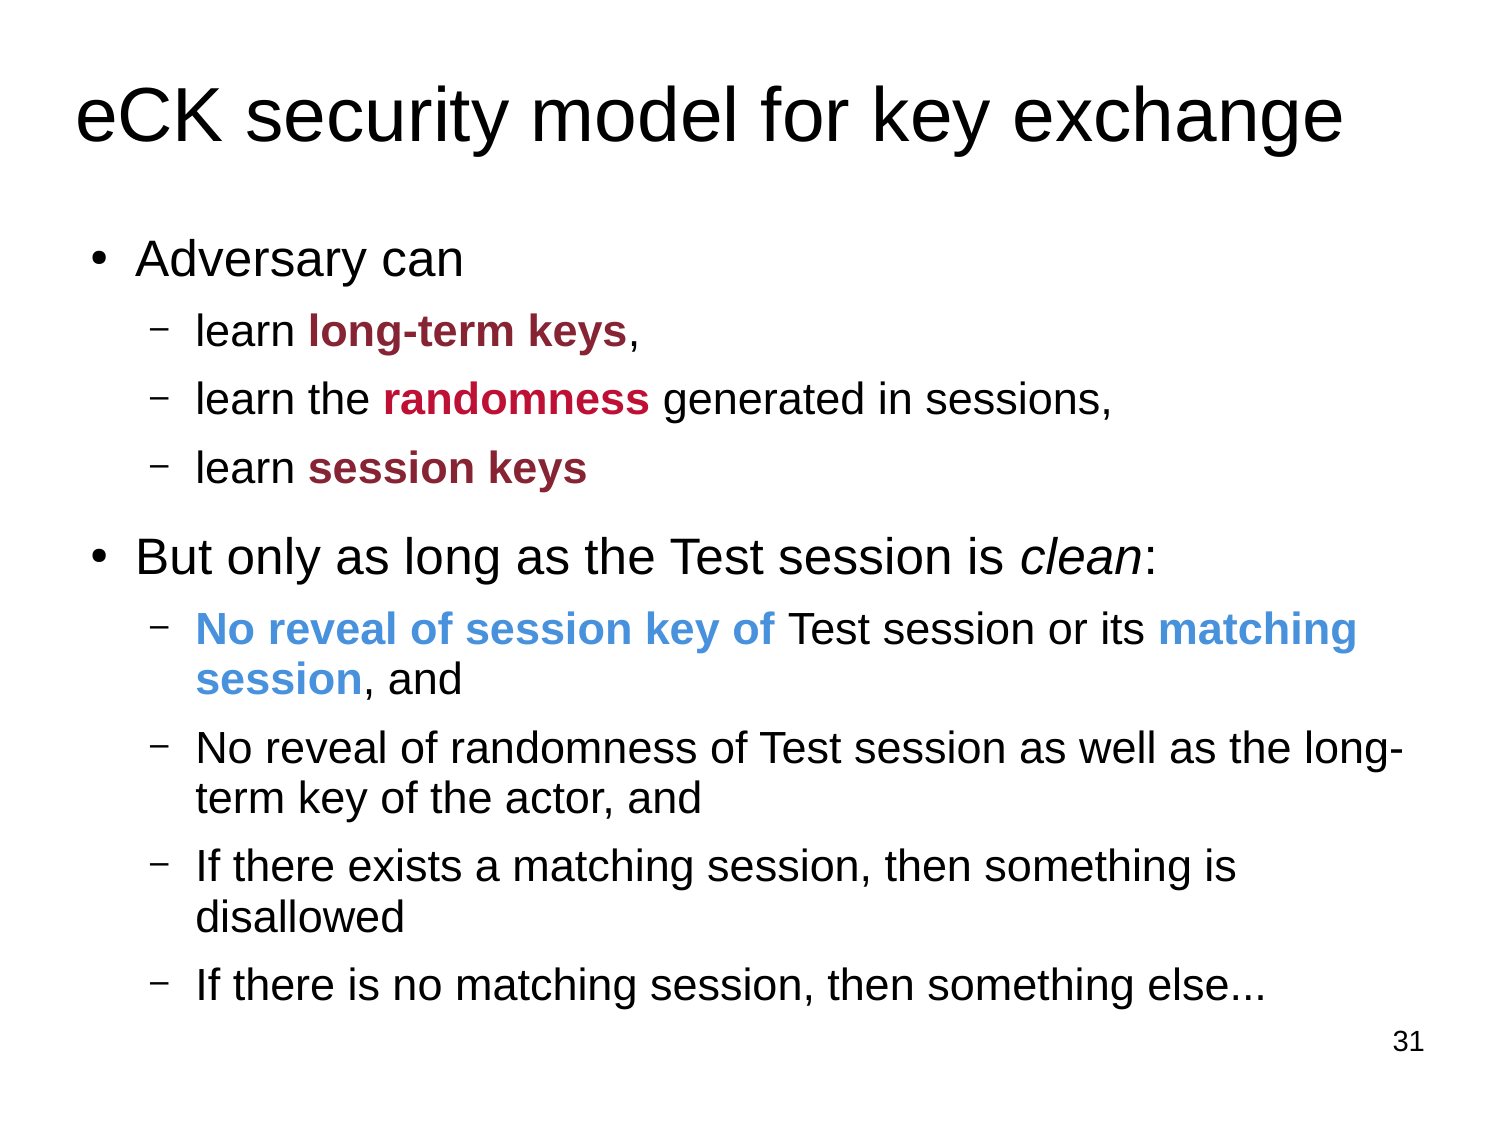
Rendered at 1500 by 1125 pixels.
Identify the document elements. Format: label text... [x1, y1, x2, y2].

list Adversary can learn long-term keys, learn the randomness generated in sessions, learn session keys But only as long as the Test session is clean: No reveal of session key of Test session or its matching session, and No reveal of randomness of Test session as well as the long-term key of the actor, and If there exists a matching session, then something is disallowed If there is no matching session, then something else... [75, 230, 1425, 1014]
title eCK security model for key exchange [75, 44, 1425, 185]
